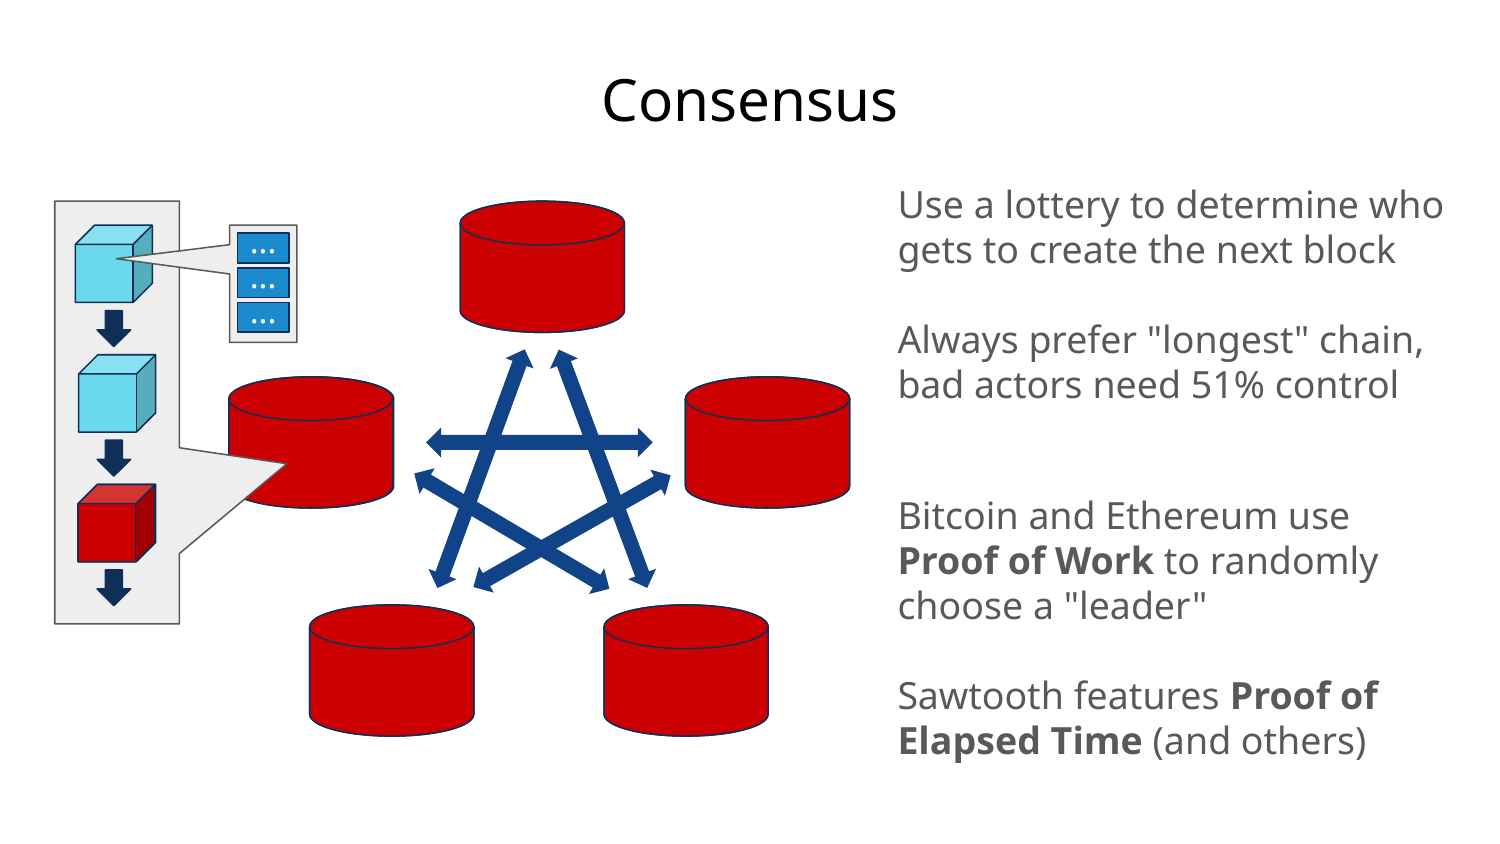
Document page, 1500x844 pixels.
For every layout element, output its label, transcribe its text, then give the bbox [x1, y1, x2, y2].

text_box ... [237, 302, 290, 333]
text_box [685, 376, 850, 508]
text_box [604, 604, 769, 737]
list Bitcoin and Ethereum use Proof of Work to randomly choose a "leader" Sawtooth features Proof of Elapsed Time (and others) [882, 476, 1441, 808]
title Consensus [51, 47, 1449, 142]
text_box ... [237, 267, 290, 298]
text_box [460, 201, 625, 333]
text_box [414, 349, 671, 595]
text_box [309, 604, 474, 737]
text_box ... [237, 233, 290, 264]
list Use a lottery to determine who gets to create the next block Always prefer "longest" chain, bad actors need 51% control [882, 166, 1470, 808]
text_box [54, 201, 394, 624]
